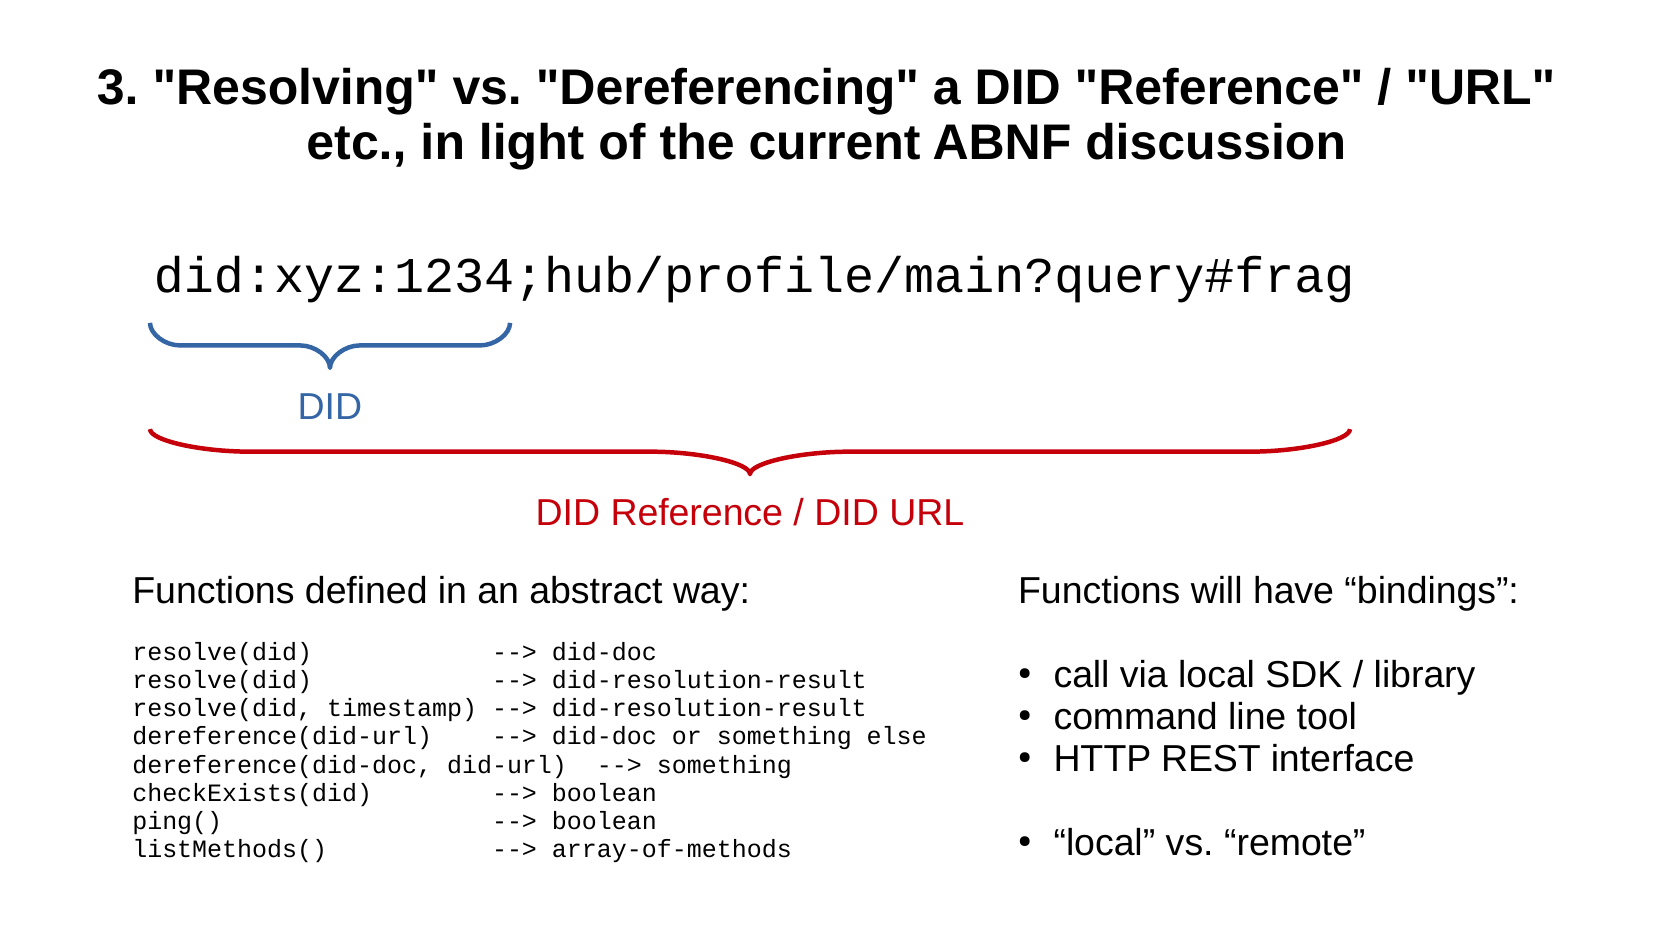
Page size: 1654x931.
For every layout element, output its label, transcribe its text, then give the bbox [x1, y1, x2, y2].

title 3. "Resolving" vs. "Dereferencing" a DID "Reference" / "URL" etc., in light of the current ABNF discussion [82, 37, 1571, 193]
text_box Functions defined in an abstract way: resolve(did) --> did-doc resolve(did) --> did-resolution-result resolve(did, timestamp) --> did-resolution-result dereference(did-url) --> did-doc or something else dereference(did-doc, did-url) --> something checkExists(did) --> boolean ping() --> boolean listMethods() --> array-of-methods [117, 562, 943, 873]
text_box DID [282, 377, 378, 435]
text_box did:xyz:1234;hub/profile/main?query#frag [139, 243, 1654, 372]
text_box Functions will have “bindings”: call via local SDK / library command line tool HTTP REST interface “local” vs. “remote” [1003, 562, 1561, 871]
text_box DID Reference / DID URL [520, 484, 980, 542]
